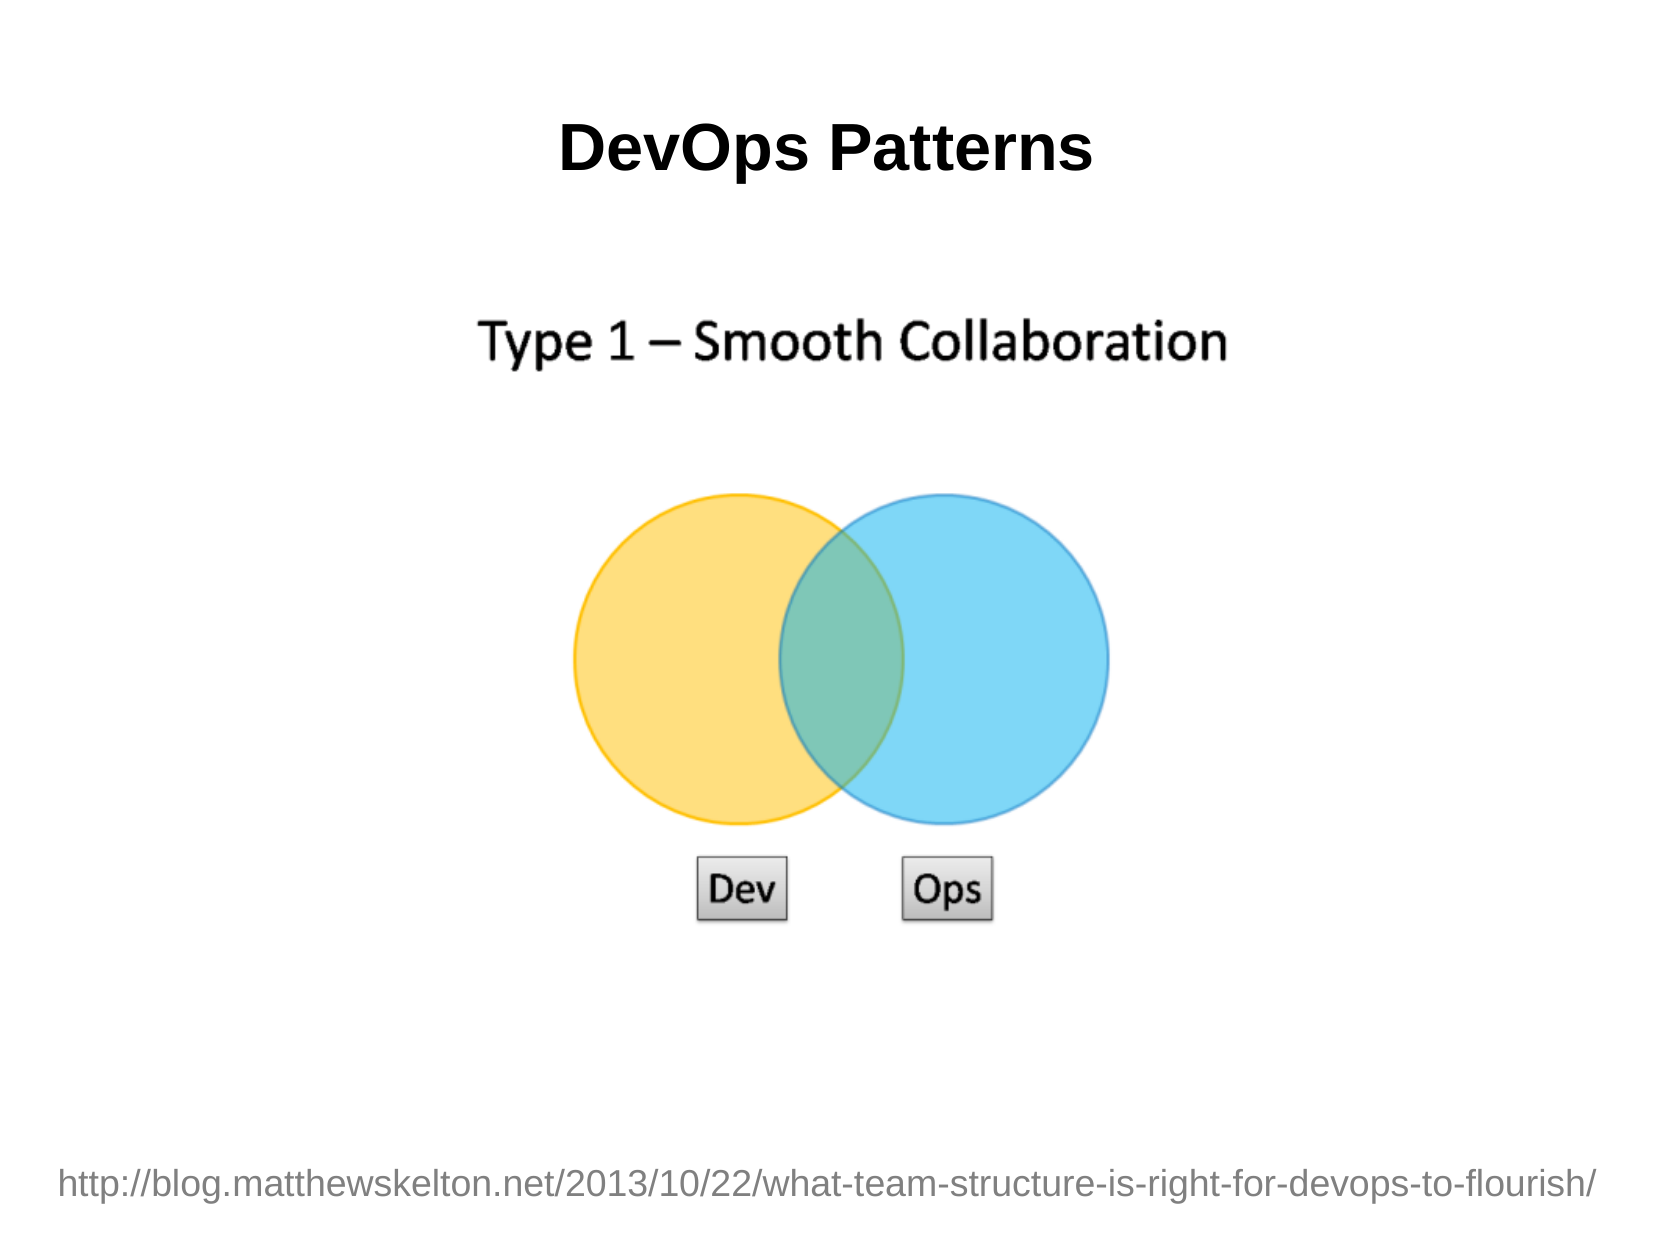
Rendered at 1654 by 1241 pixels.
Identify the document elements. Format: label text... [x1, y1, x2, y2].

picture [361, 248, 1346, 988]
subtitle DevOps Patterns [82, 0, 1571, 628]
text_box http://blog.matthewskelton.net/2013/10/22/what-team-structure-is-right-for-devops-to-flourish/ [42, 1155, 1611, 1212]
